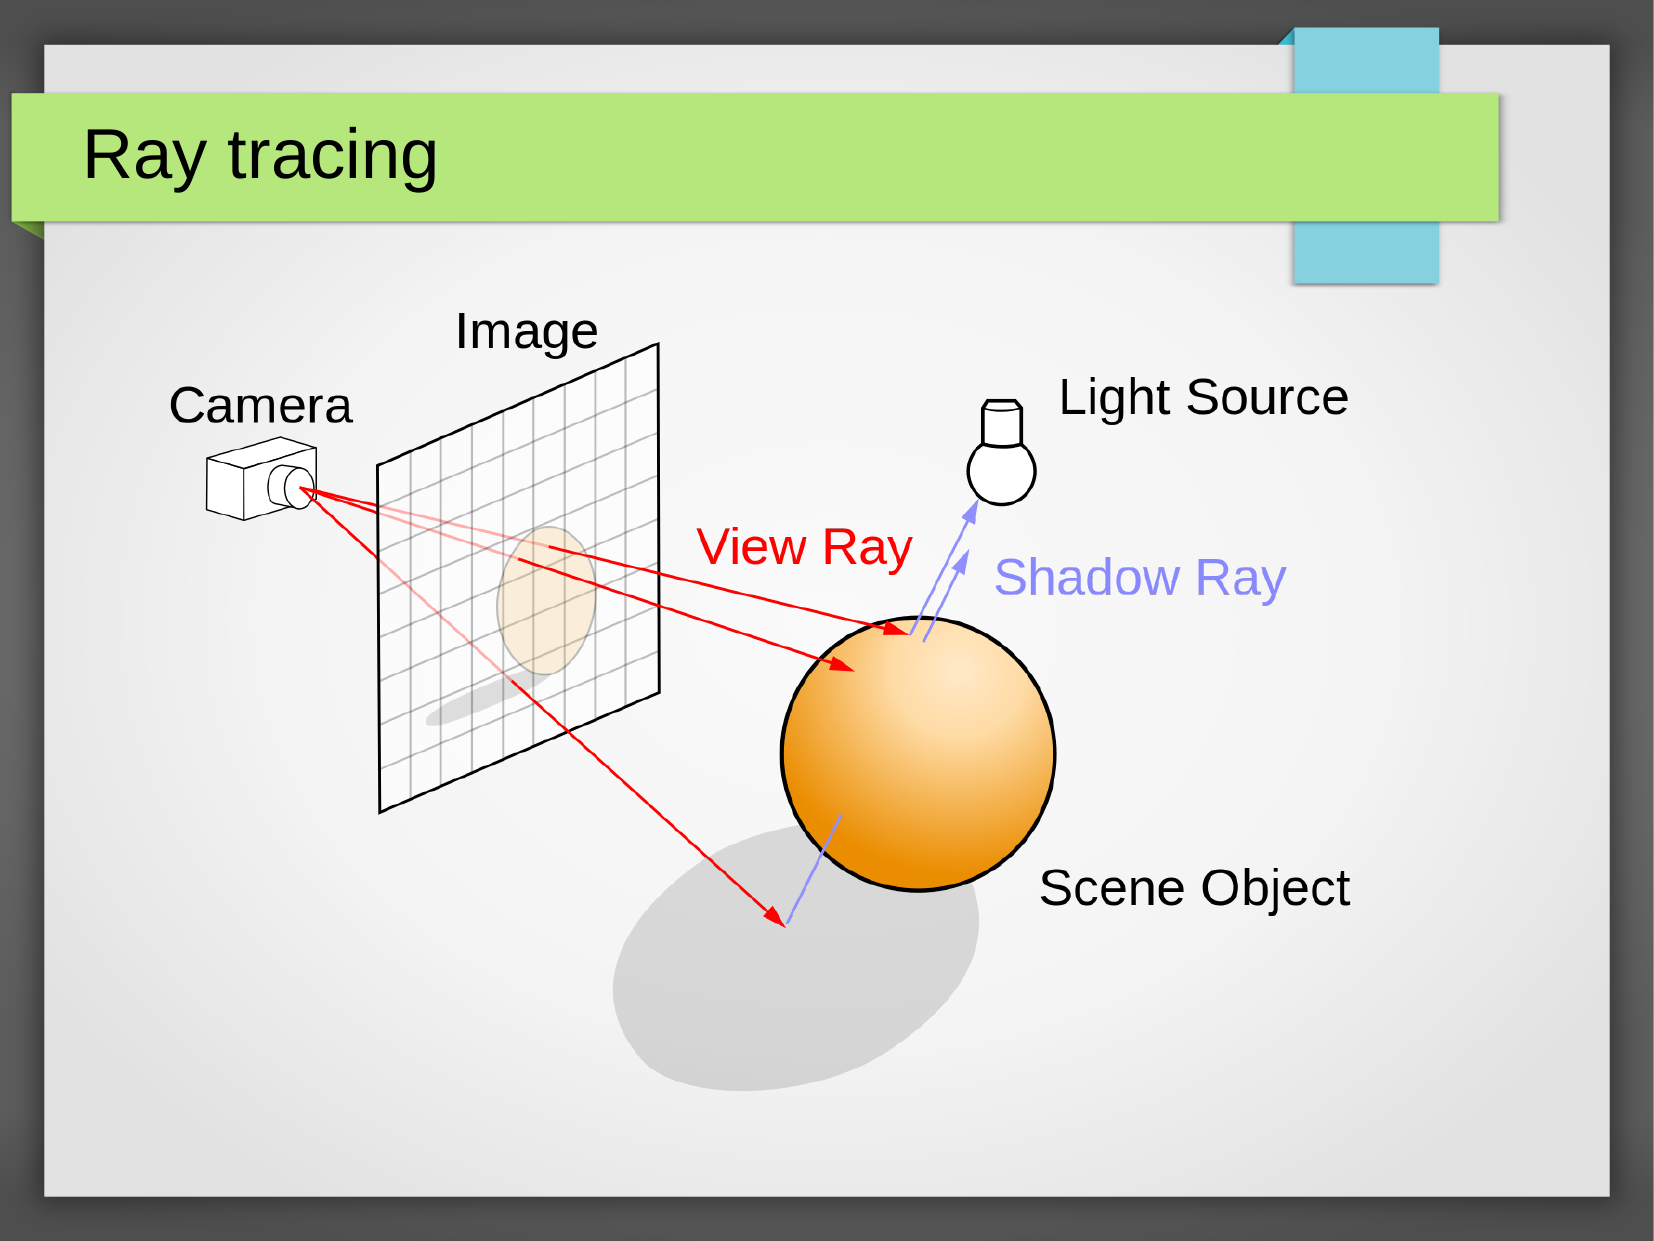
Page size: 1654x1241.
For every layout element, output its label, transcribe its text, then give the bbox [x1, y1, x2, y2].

picture [0, 0, 1654, 1241]
title Ray tracing [82, 94, 1264, 213]
